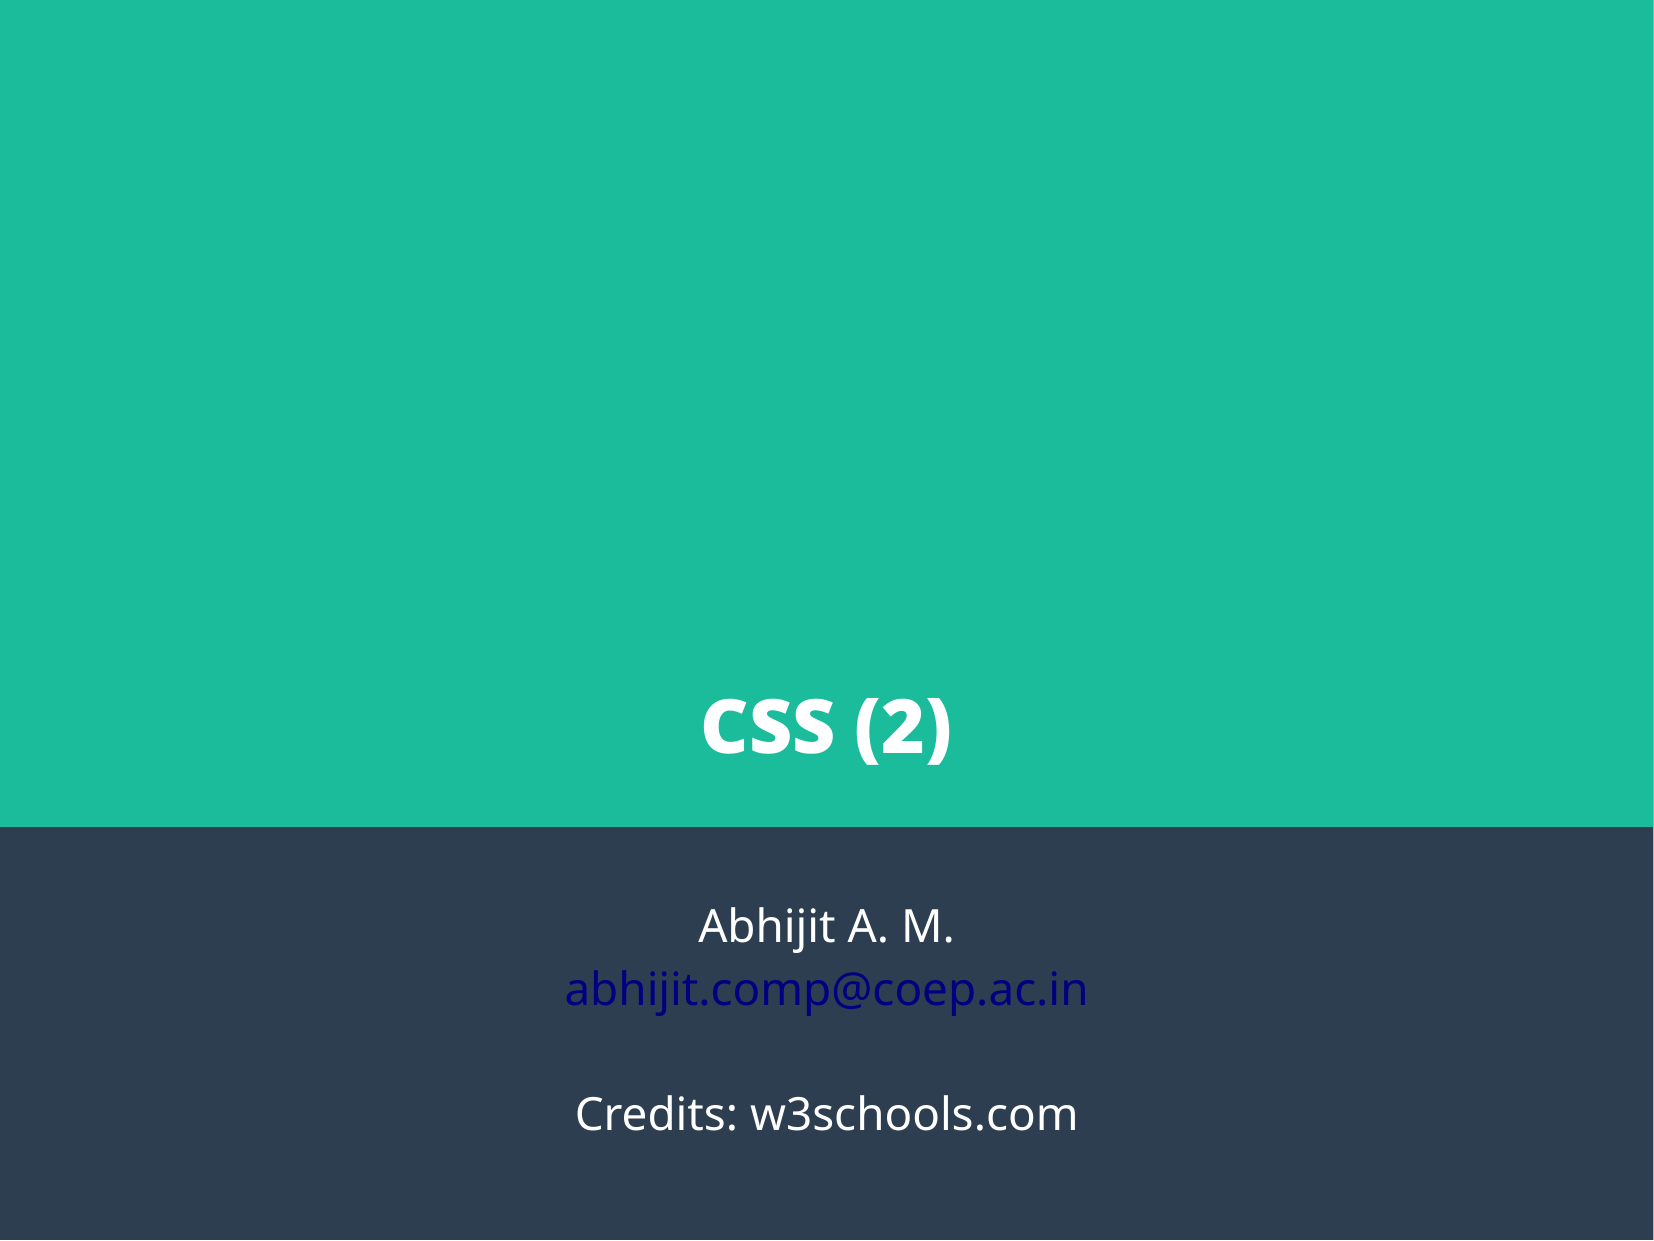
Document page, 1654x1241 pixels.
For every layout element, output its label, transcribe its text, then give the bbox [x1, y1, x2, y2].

title CSS (2) [59, 620, 1595, 778]
subtitle Abhijit A. M. abhijit.comp@coep.ac.in Credits: w3schools.com [59, 856, 1595, 1182]
